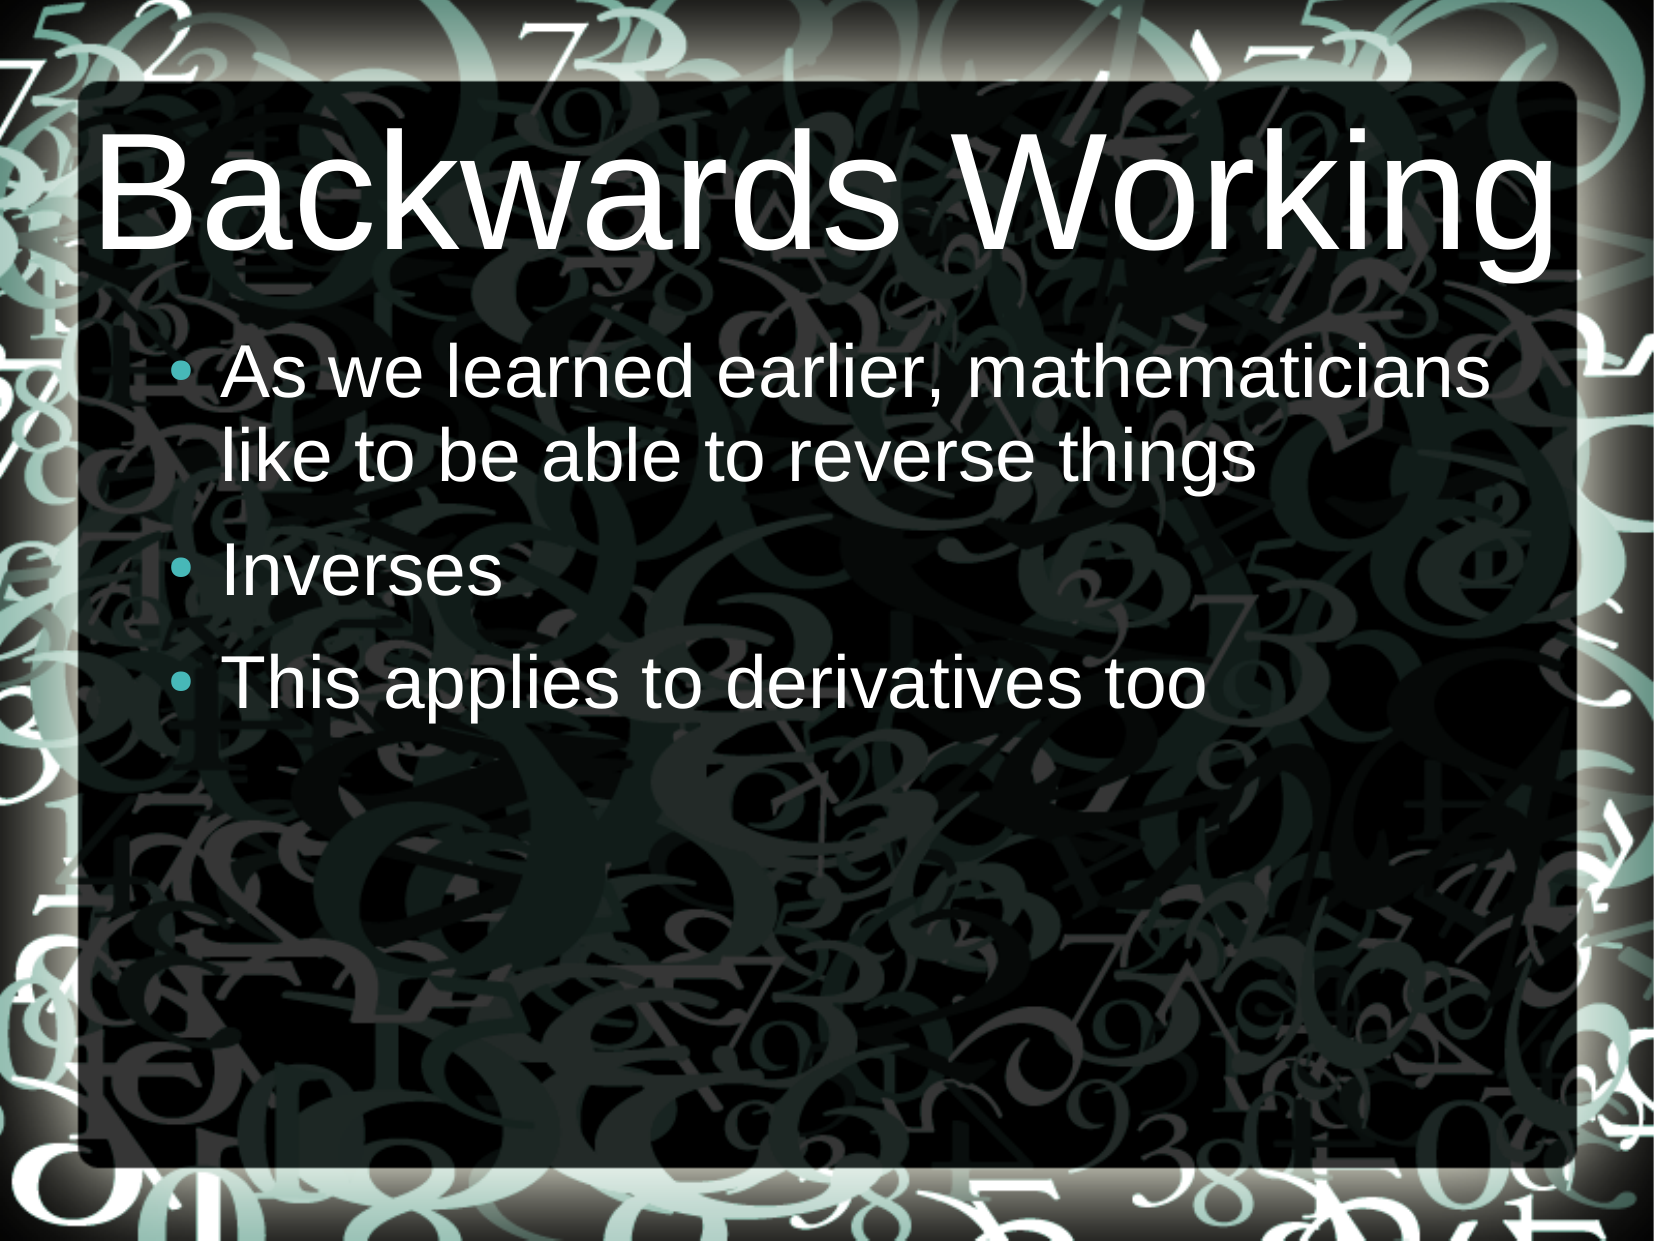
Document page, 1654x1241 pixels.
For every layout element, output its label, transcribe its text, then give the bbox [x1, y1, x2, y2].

title Backwards Working [82, 88, 1571, 296]
list As we learned earlier, mathematicians like to be able to reverse things Inverses This applies to derivatives too [150, 330, 1501, 1028]
picture [0, 0, 1654, 1241]
